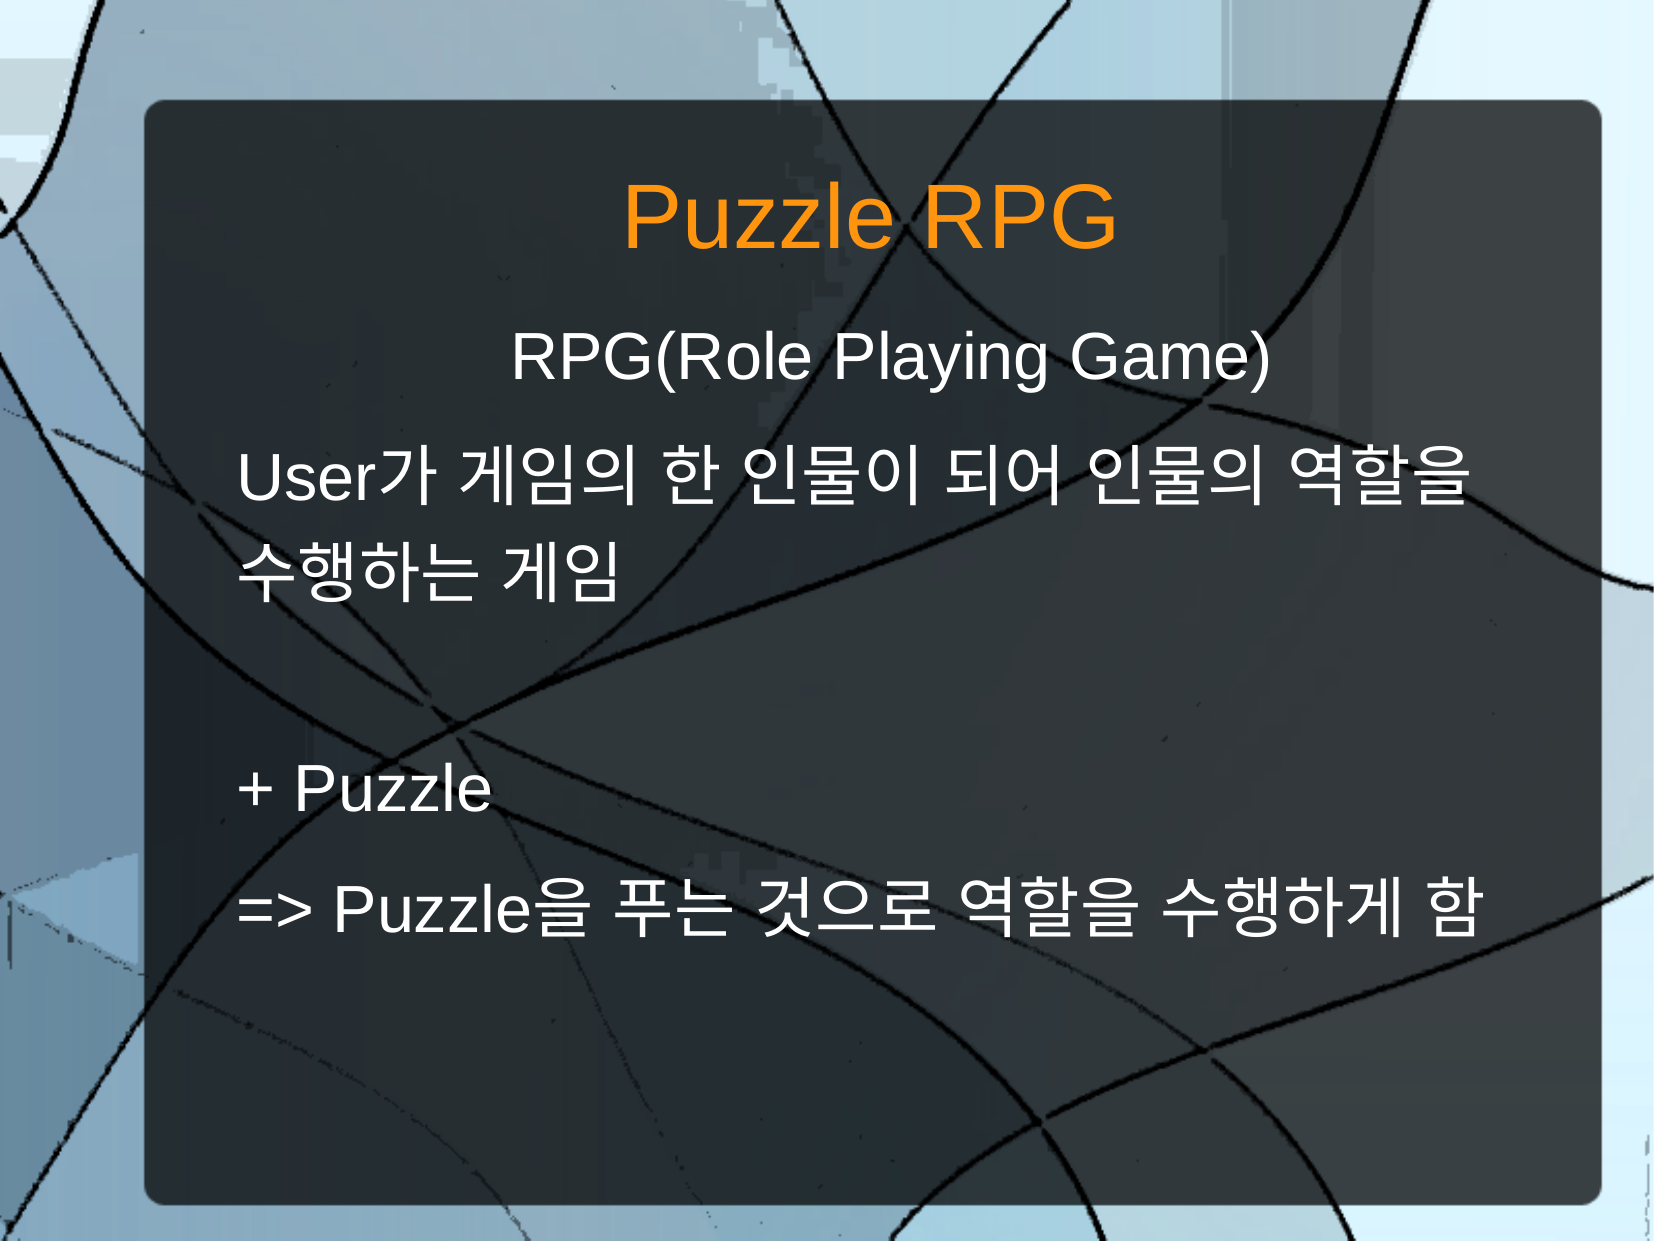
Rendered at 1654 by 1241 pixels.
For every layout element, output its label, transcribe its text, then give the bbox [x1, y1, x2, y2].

title Puzzle RPG [159, 108, 1583, 325]
list RPG(Role Playing Game) User가 게임의 한 인물이 되어 인물의 역할을 수행하는 게임 + Puzzle => Puzzle을 푸는 것으로 역할을 수행하게 함 [165, 318, 1548, 974]
picture [0, 0, 1654, 1241]
